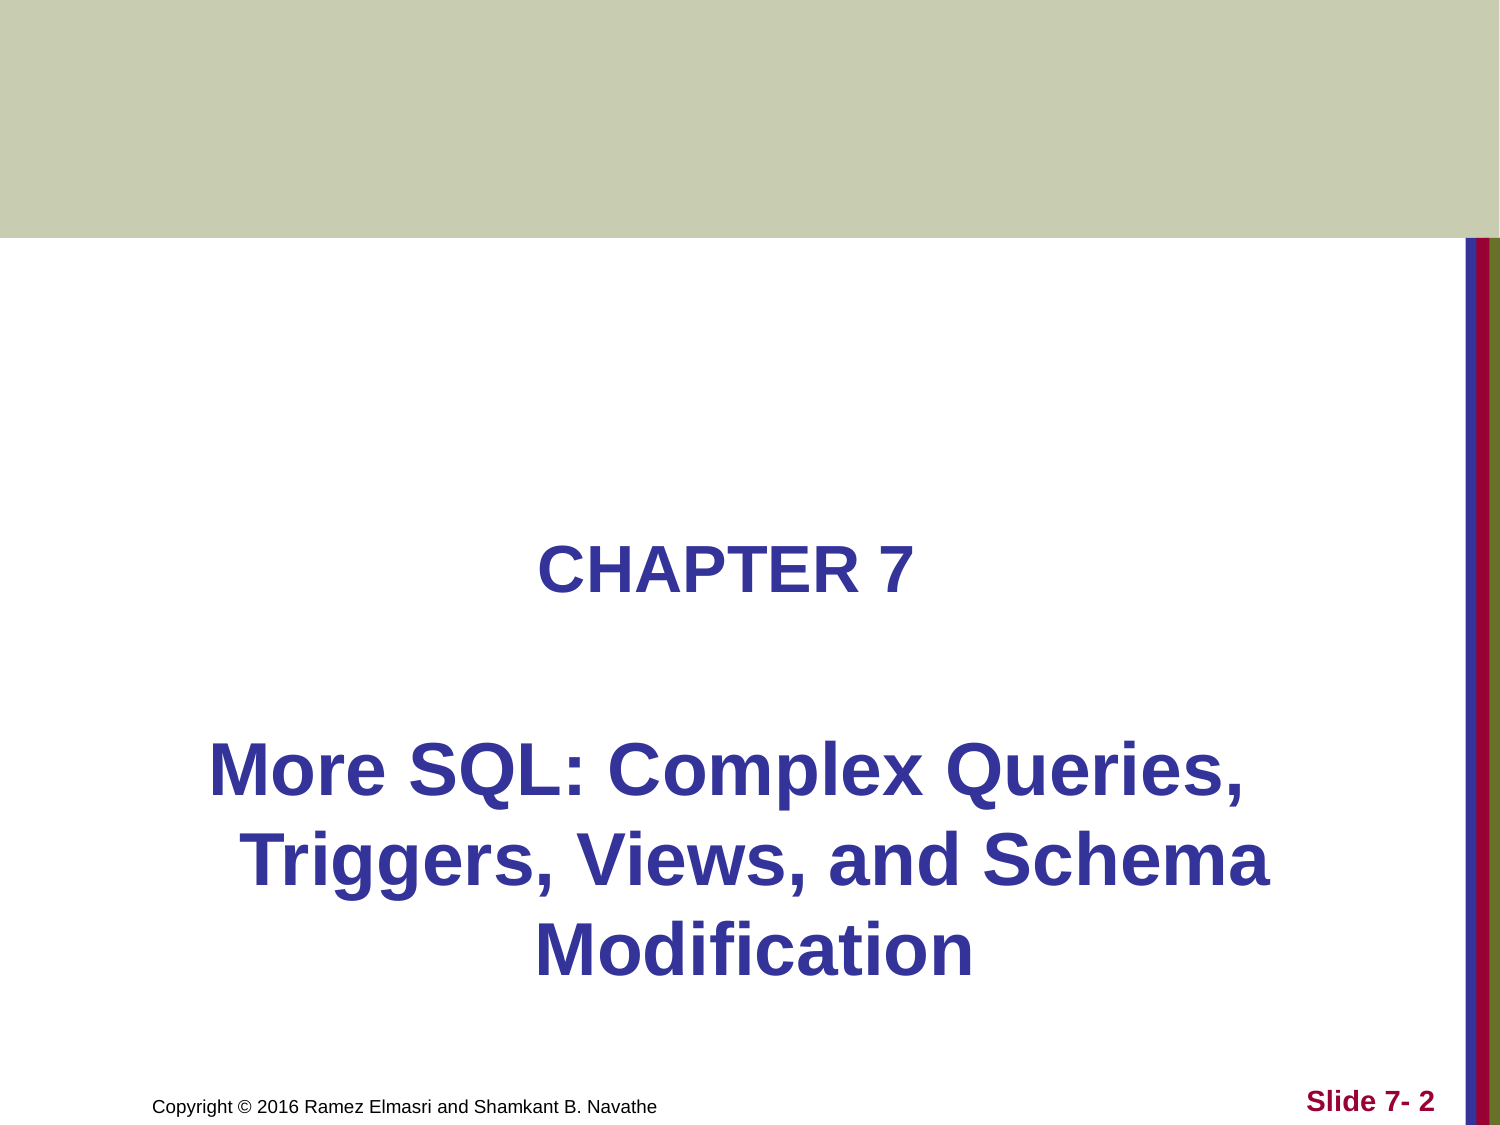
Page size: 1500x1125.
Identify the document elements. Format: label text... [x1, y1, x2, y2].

text_box Slide 7- <number> [1137, 1050, 1450, 1125]
list CHAPTER 7 More SQL: Complex Queries, Triggers, Views, and Schema Modification [39, 262, 1400, 1013]
